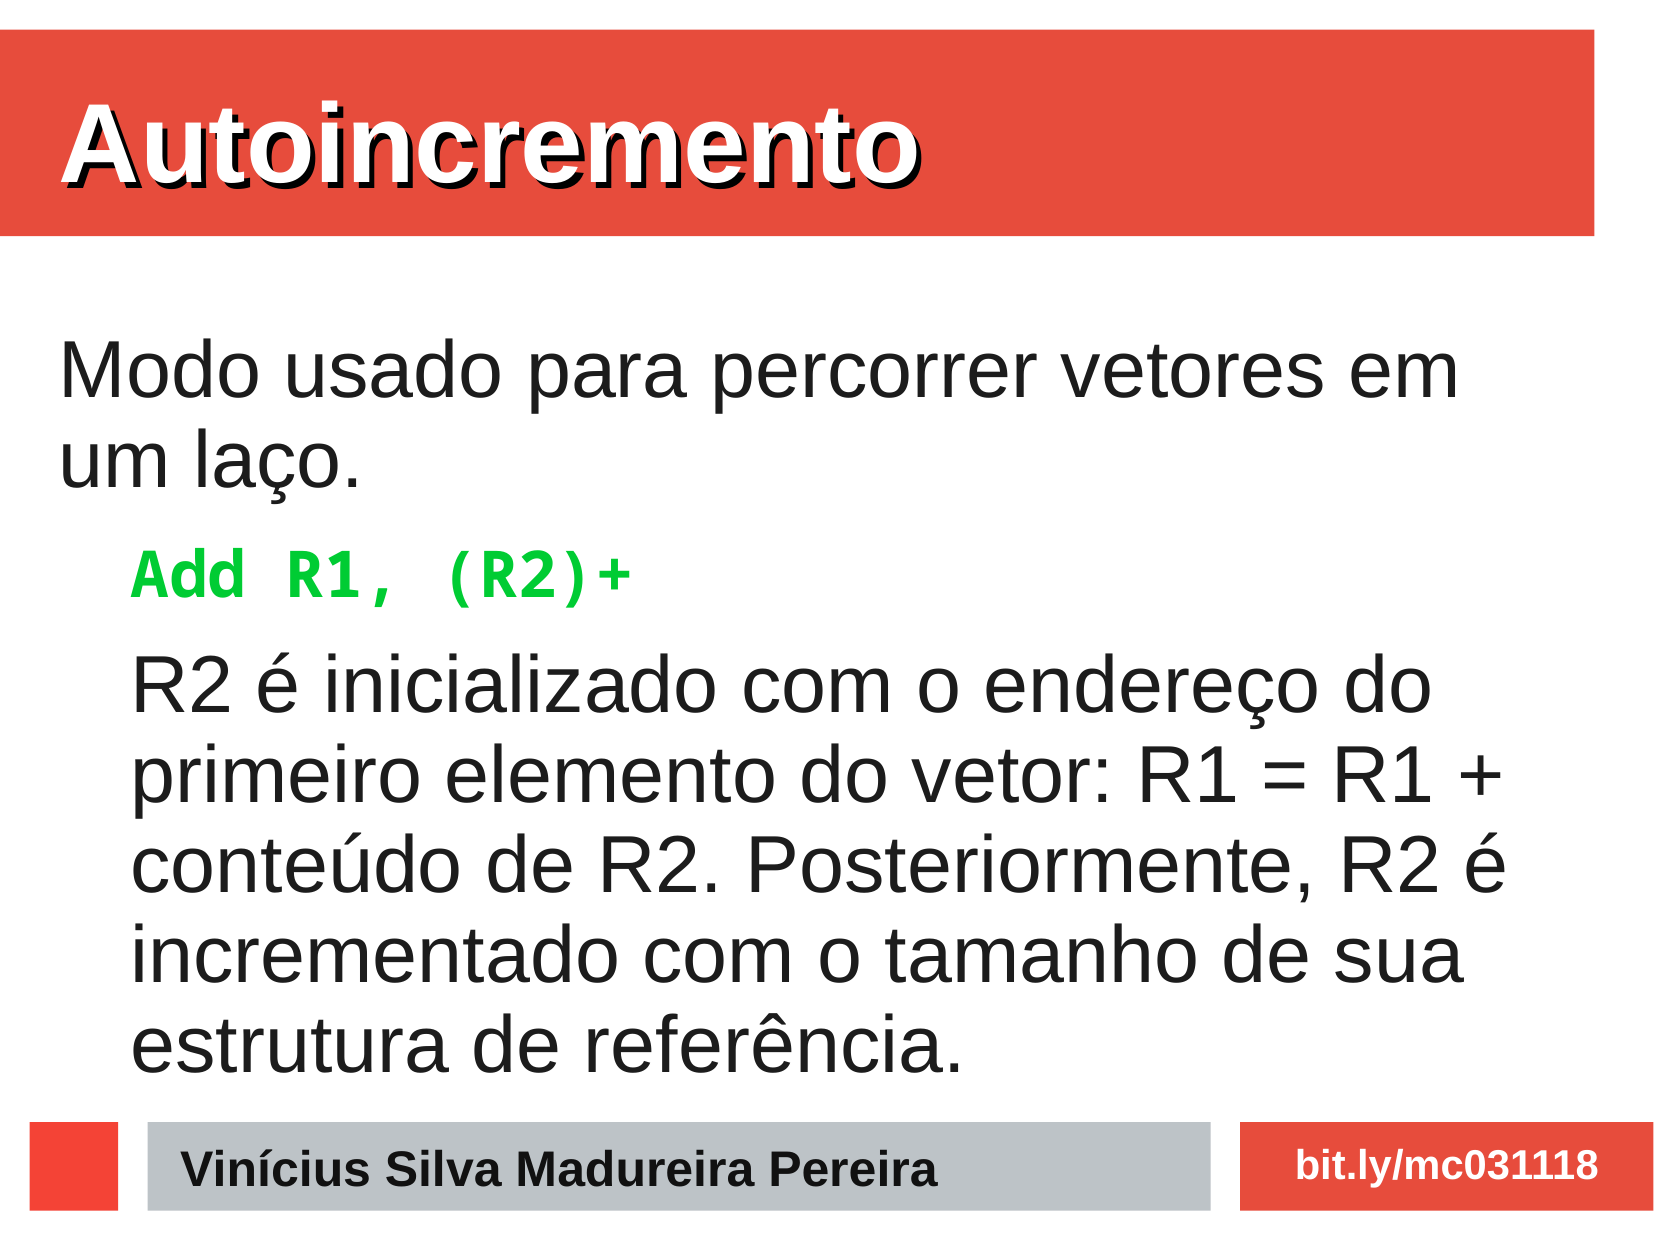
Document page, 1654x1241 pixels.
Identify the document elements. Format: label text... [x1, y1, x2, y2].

list Modo usado para percorrer vetores em um laço. Add R1, (R2)+ R2 é inicializado com o endereço do primeiro elemento do vetor: R1 = R1 + conteúdo de R2. Posteriormente, R2 é incrementado com o tamanho de sua estrutura de referência. [59, 324, 1565, 1093]
title Autoincremento [59, 59, 1595, 207]
text_box bit.ly/mc031118 [1228, 1133, 1654, 1205]
text_box Vinícius Silva Madureira Pereira [165, 1133, 1170, 1205]
